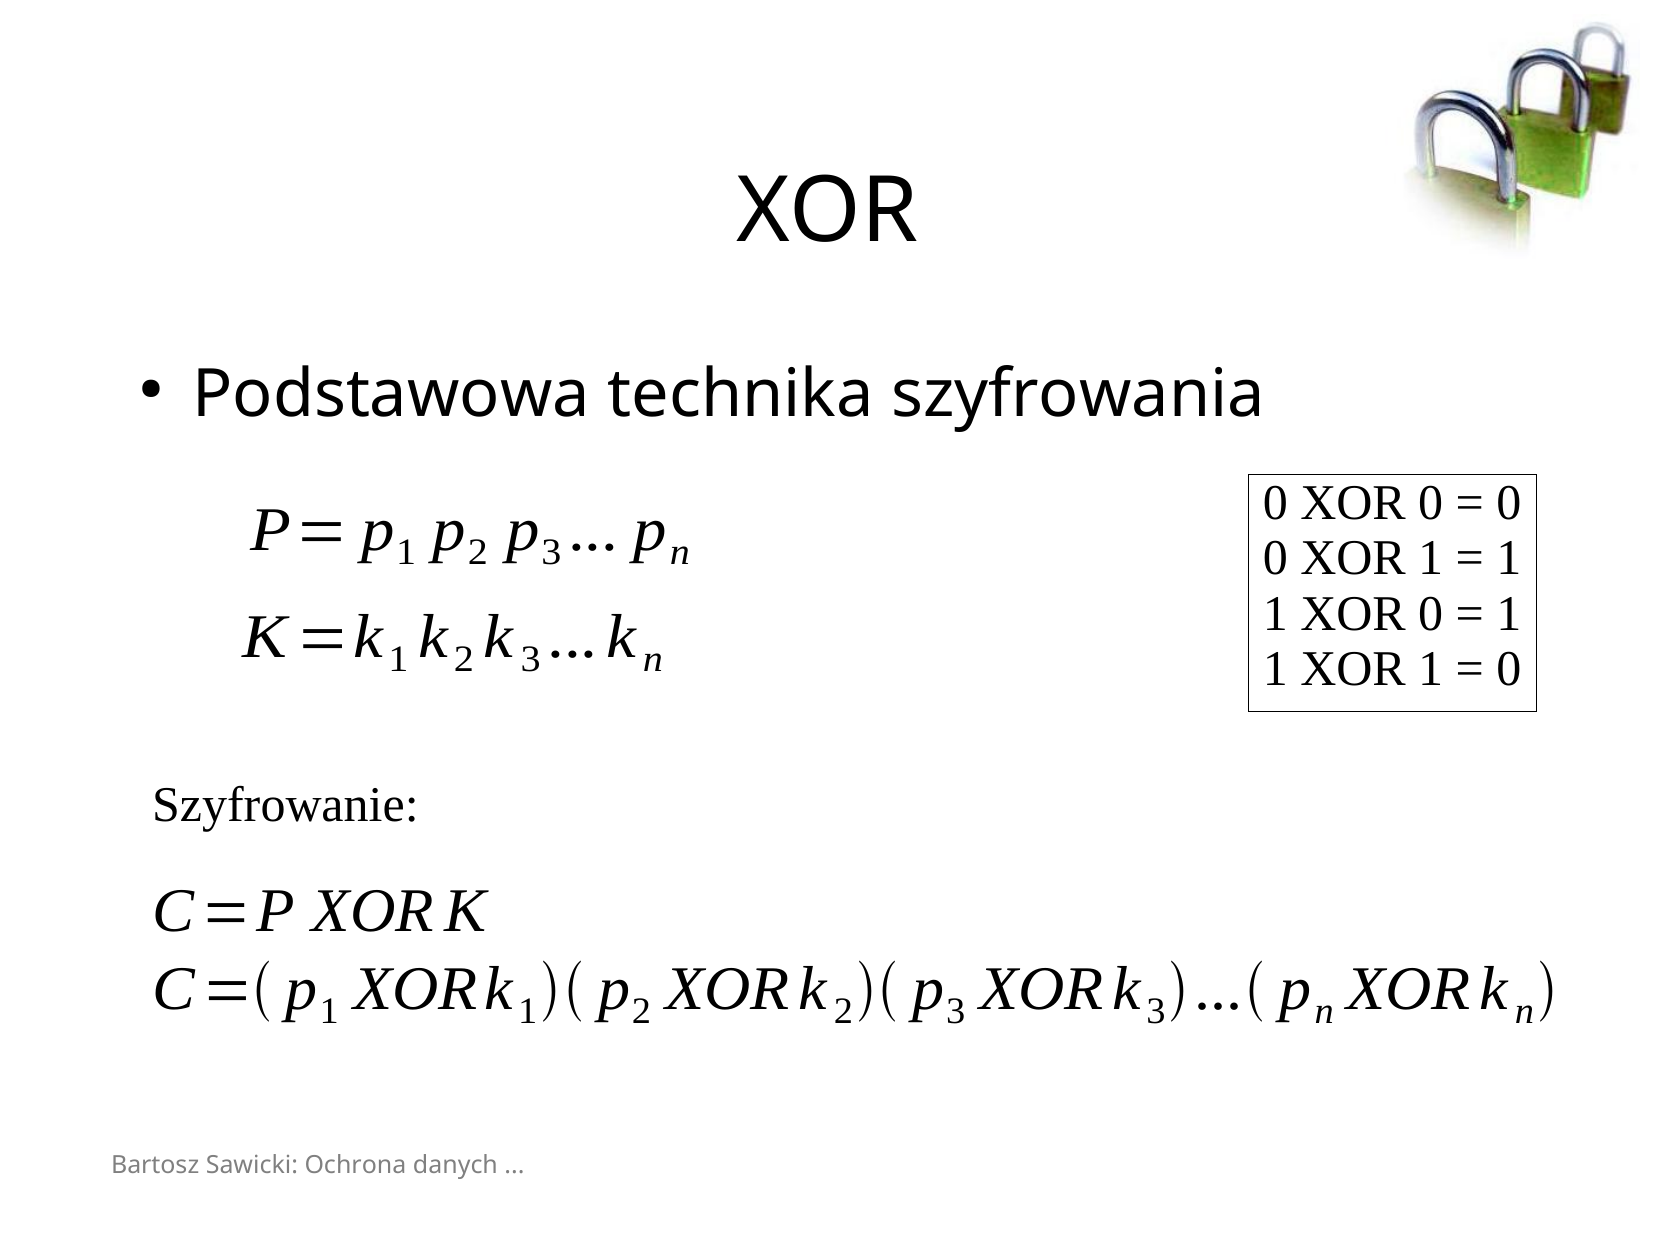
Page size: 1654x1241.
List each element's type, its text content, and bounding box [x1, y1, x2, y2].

picture [1385, 14, 1640, 266]
chart [239, 494, 696, 573]
chart [146, 875, 492, 944]
title XOR [121, 102, 1534, 311]
text_box Szyfrowanie: [152, 777, 831, 833]
chart [230, 601, 669, 680]
chart [146, 953, 1564, 1032]
text_box 0 XOR 0 = 0 0 XOR 1 = 1 1 XOR 0 = 1 1 XOR 1 = 0 [1248, 474, 1537, 712]
list Podstawowa technika szyfrowania [121, 344, 1534, 1127]
